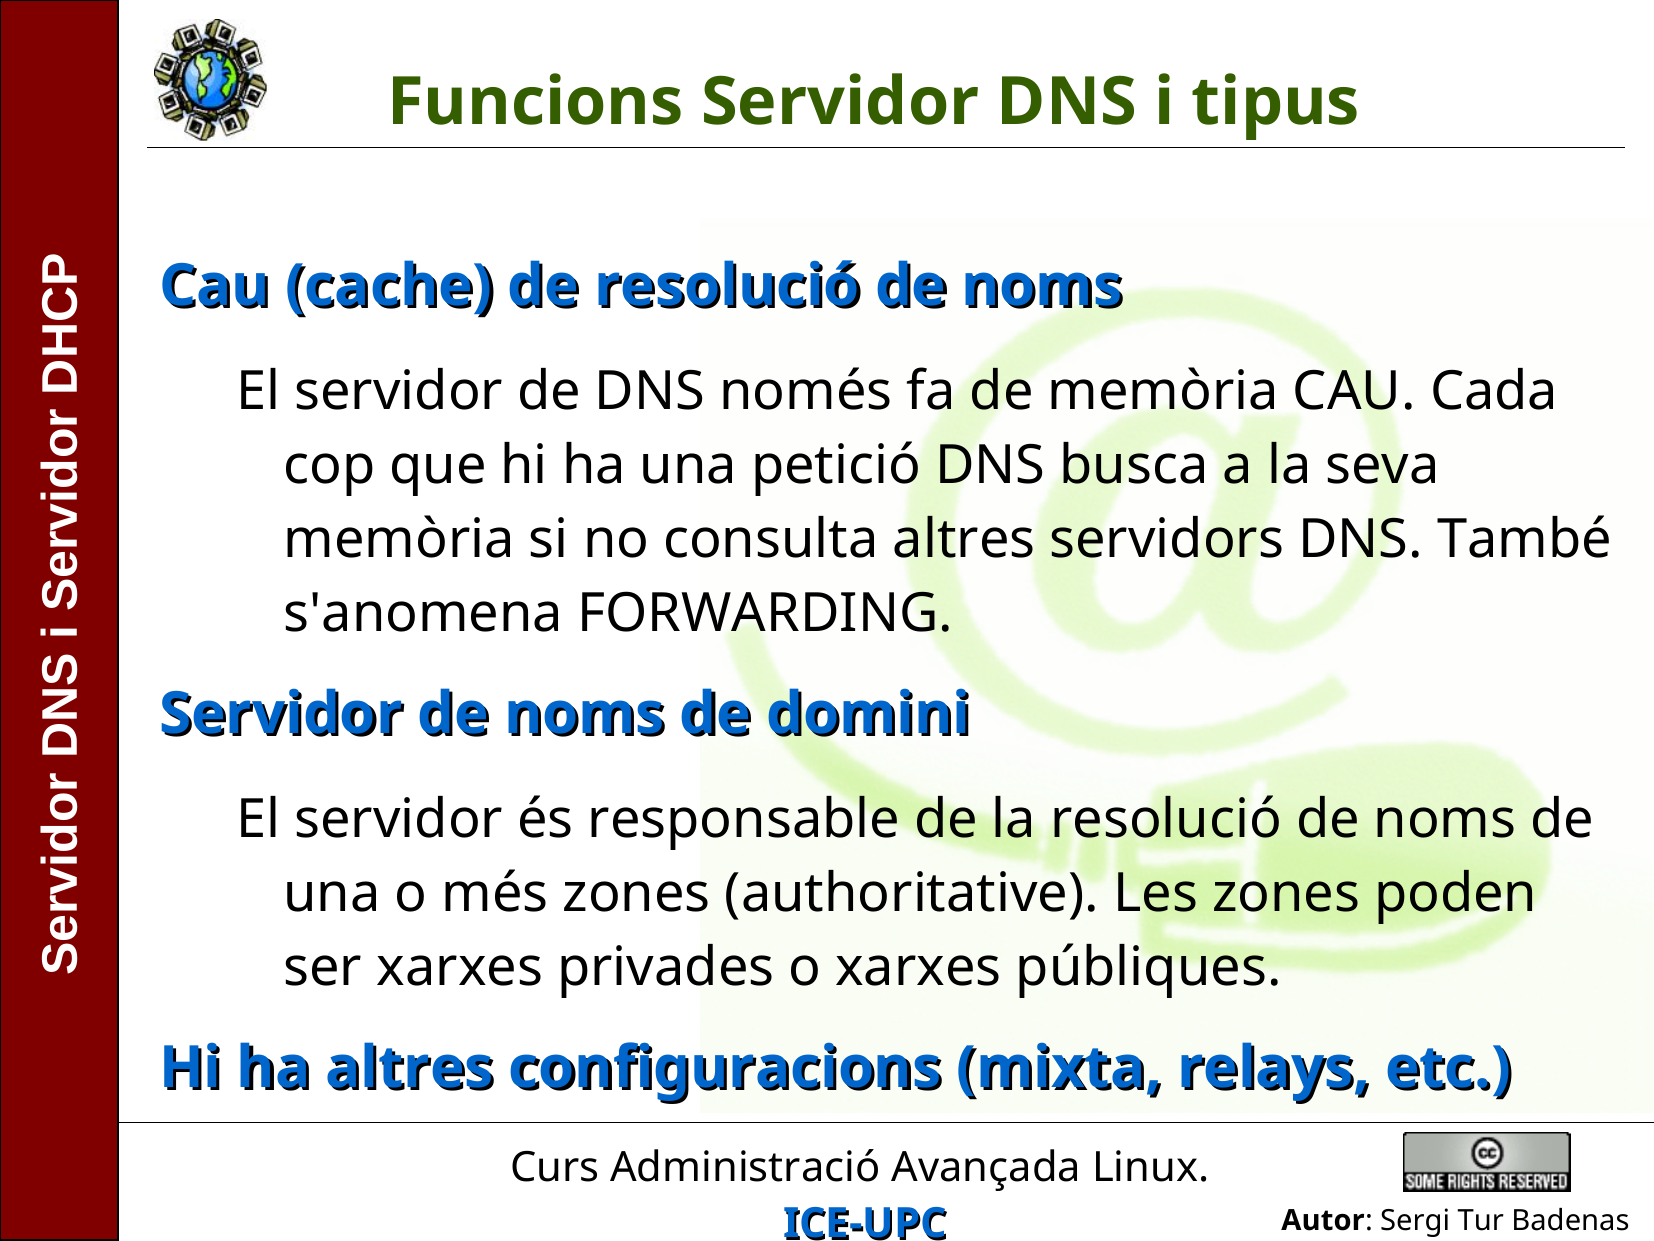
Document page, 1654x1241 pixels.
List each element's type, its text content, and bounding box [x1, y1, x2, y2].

picture [1403, 1132, 1571, 1192]
picture [700, 217, 1654, 1113]
picture [154, 19, 268, 56]
title Funcions Servidor DNS i tipus [129, 56, 1619, 141]
list Cau (cache) de resolució de noms El servidor de DNS només fa de memòria CAU. Cada cop que hi ha una petició DNS busca a la seva memòria si no consulta altres servidors DNS. També s'anomena FORWARDING. Servidor de noms de domini El servidor és responsable de la resolució de noms de una o més zones (authoritative). Les zones poden ser xarxes privades o xarxes públiques. Hi ha altres configuracions (mixta, relays, etc.) [141, 242, 1630, 1078]
